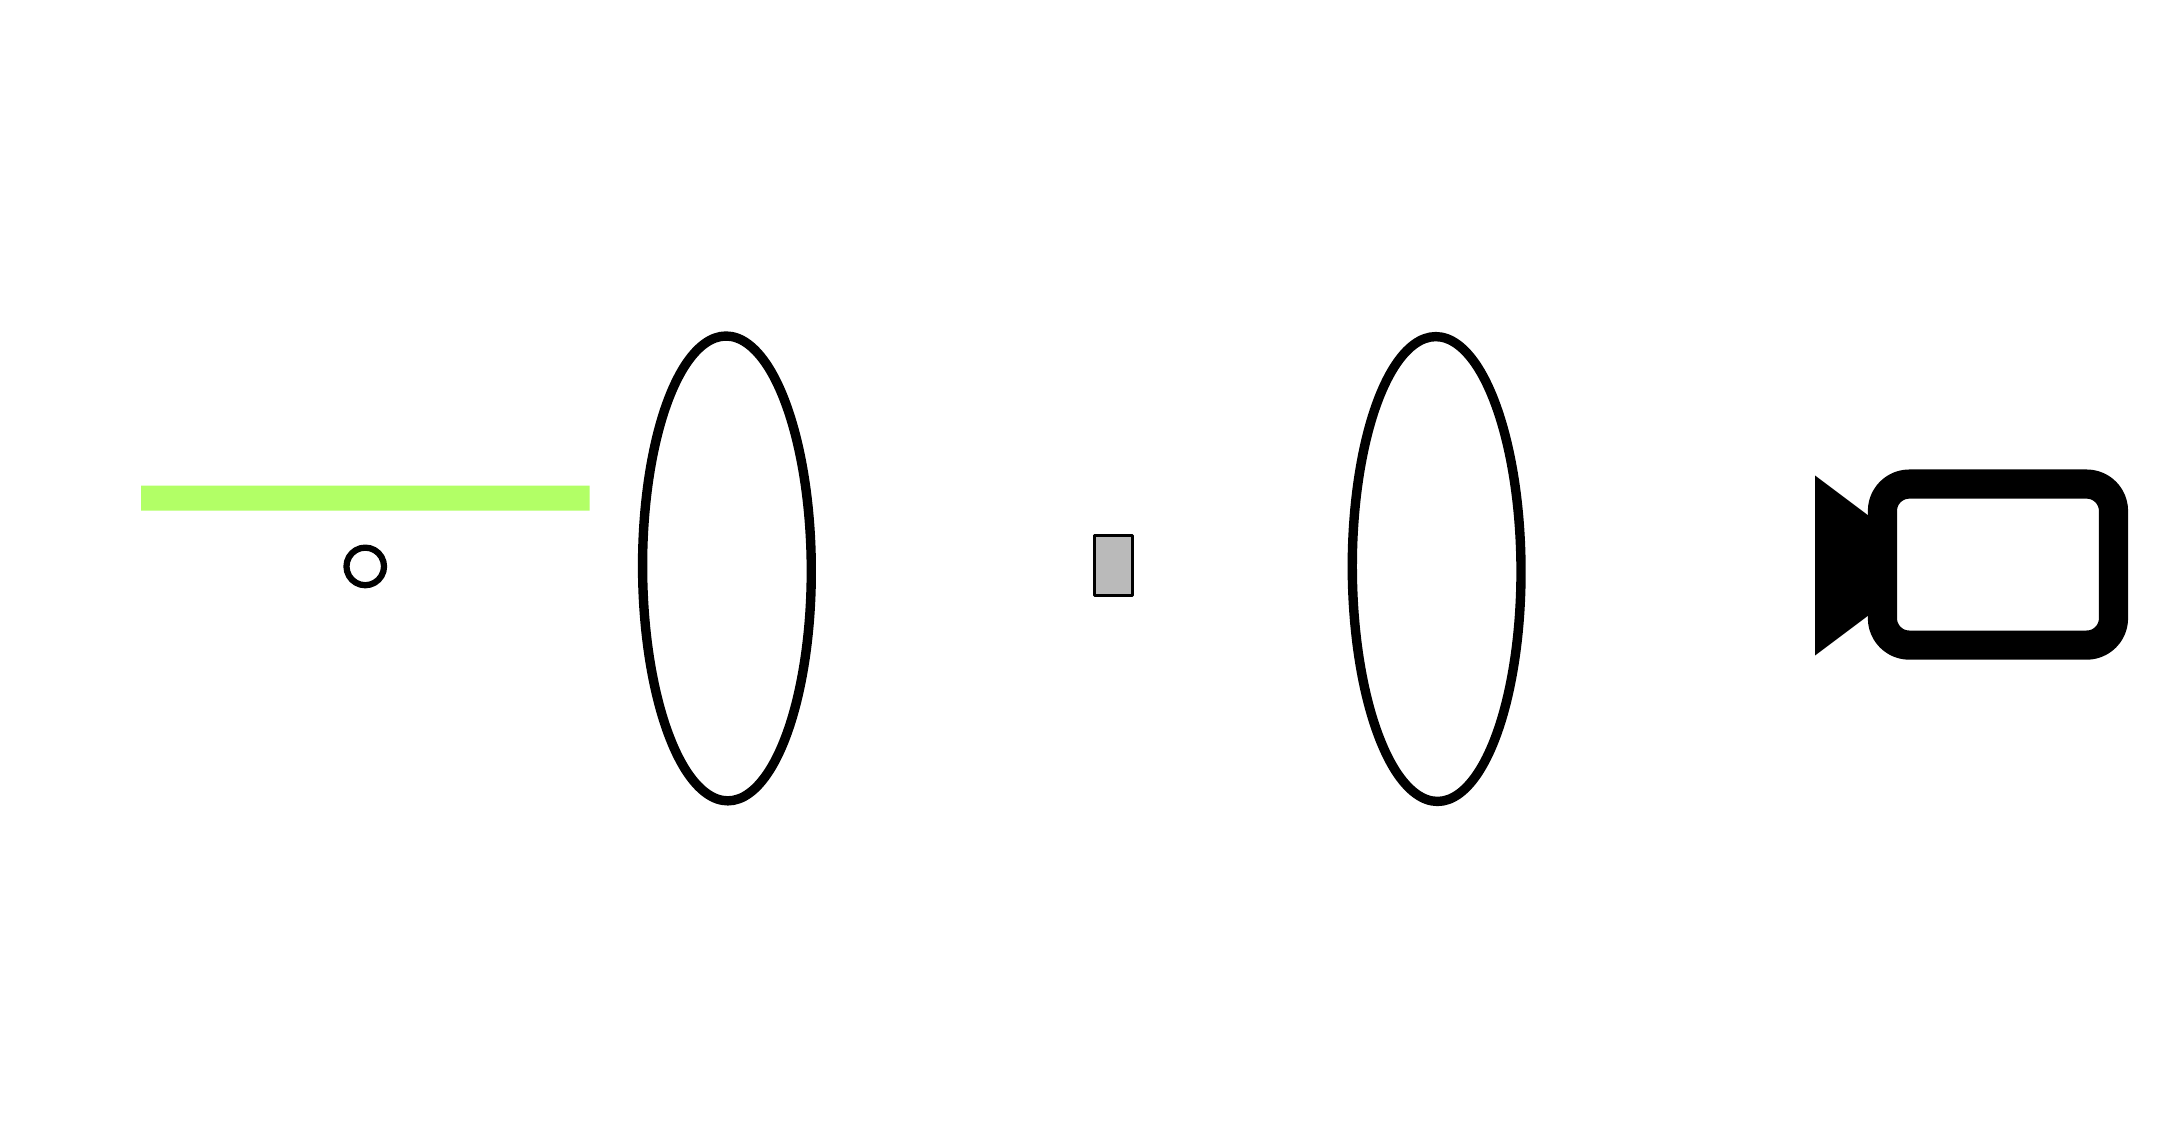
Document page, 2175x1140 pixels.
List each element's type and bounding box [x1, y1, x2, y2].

text_box [1352, 336, 1522, 802]
text_box [1882, 484, 2114, 646]
text_box [1094, 535, 1133, 596]
text_box [1815, 475, 1876, 656]
text_box [642, 336, 812, 801]
